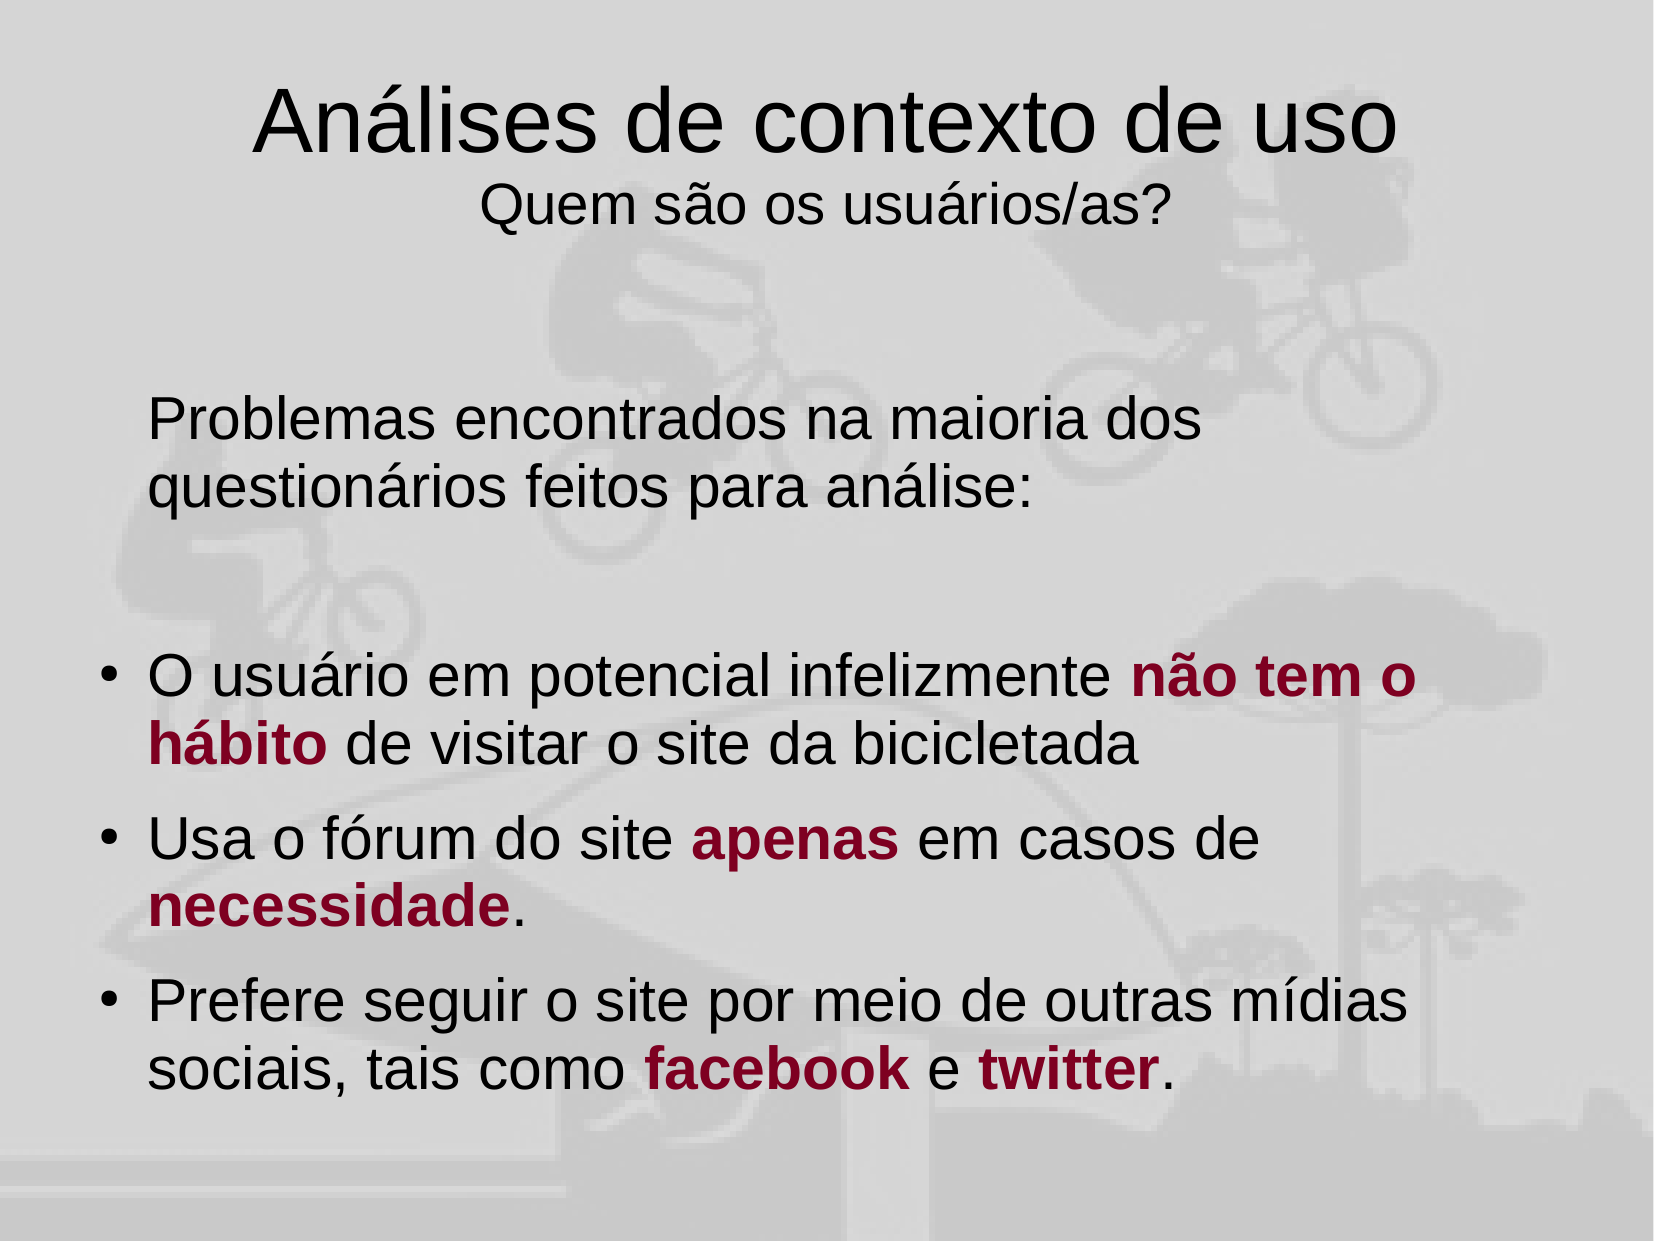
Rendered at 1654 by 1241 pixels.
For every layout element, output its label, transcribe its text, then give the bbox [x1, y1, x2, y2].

list Problemas encontrados na maioria dos questionários feitos para análise: O usuário em potencial infelizmente não tem o hábito de visitar o site da bicicletada Usa o fórum do site apenas em casos de necessidade. Prefere seguir o site por meio de outras mídias sociais, tais como facebook e twitter. [82, 290, 1571, 1109]
picture [0, 0, 1654, 1241]
title Análises de contexto de uso Quem são os usuários/as? [82, 49, 1571, 257]
